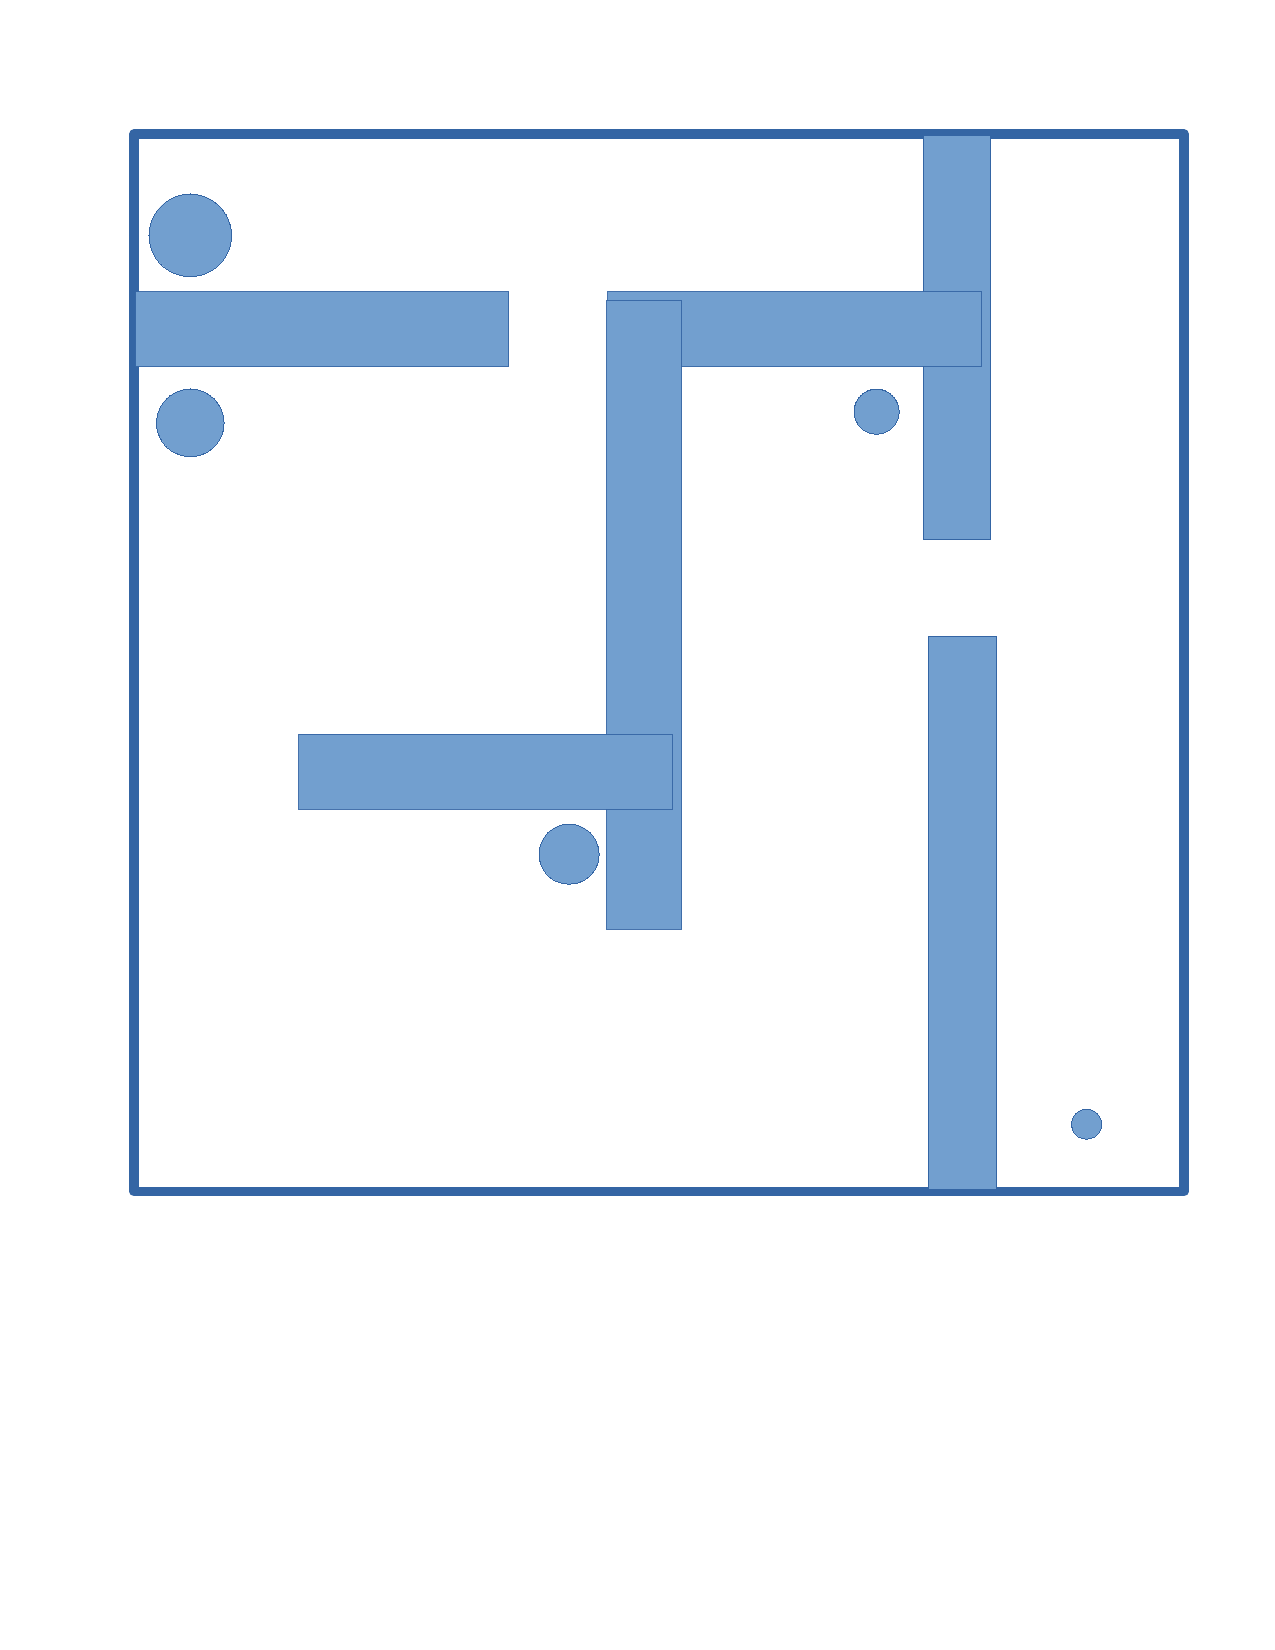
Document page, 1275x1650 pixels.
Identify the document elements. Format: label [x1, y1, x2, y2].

text_box [134, 133, 1185, 1192]
